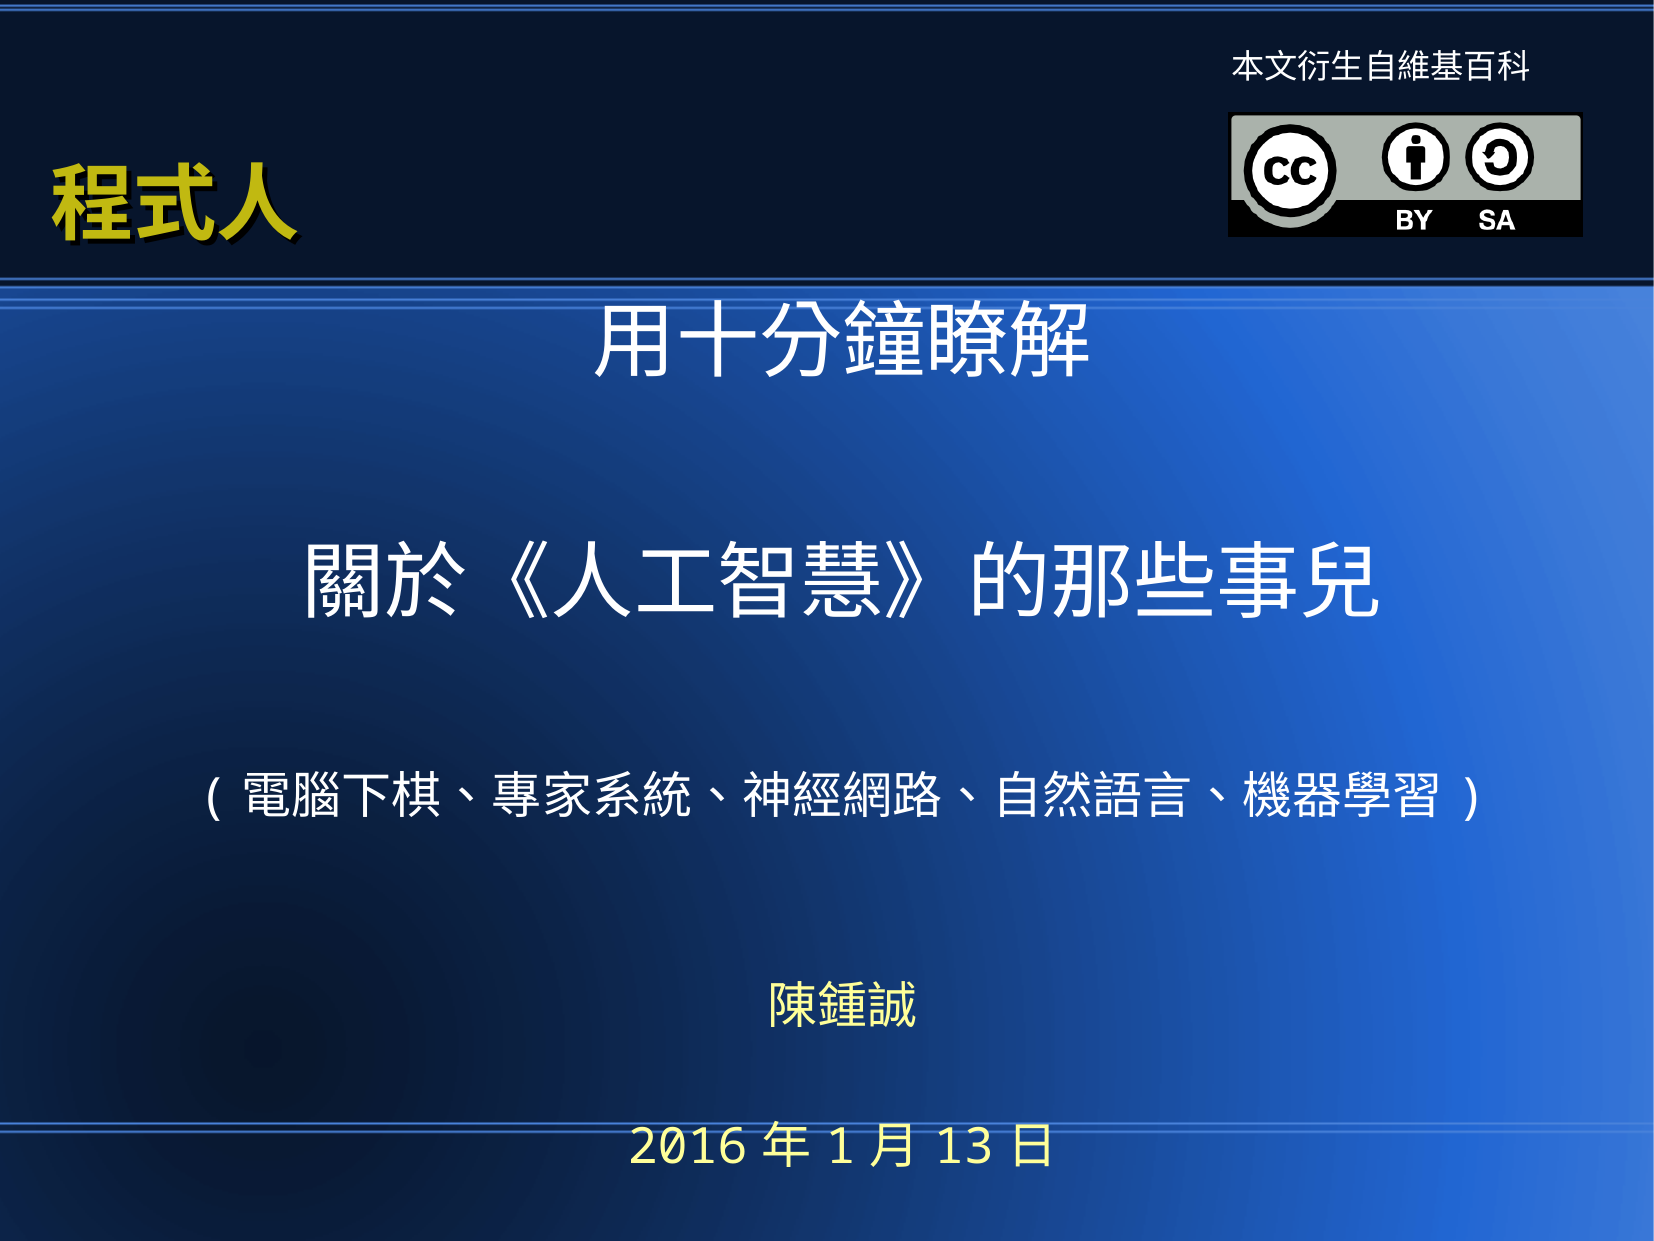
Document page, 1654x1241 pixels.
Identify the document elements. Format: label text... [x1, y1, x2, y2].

picture [0, 0, 1654, 1241]
subtitle 用十分鐘瞭解 關於《人工智慧》的那些事兒 (電腦下棋、專家系統、神經網路、自然語言、機器學習) 陳鍾誠 2016年1月13日 [59, 326, 1626, 1127]
text_box 本文衍生自維基百科 [1216, 32, 1622, 95]
text_box 程式人 [35, 129, 378, 325]
